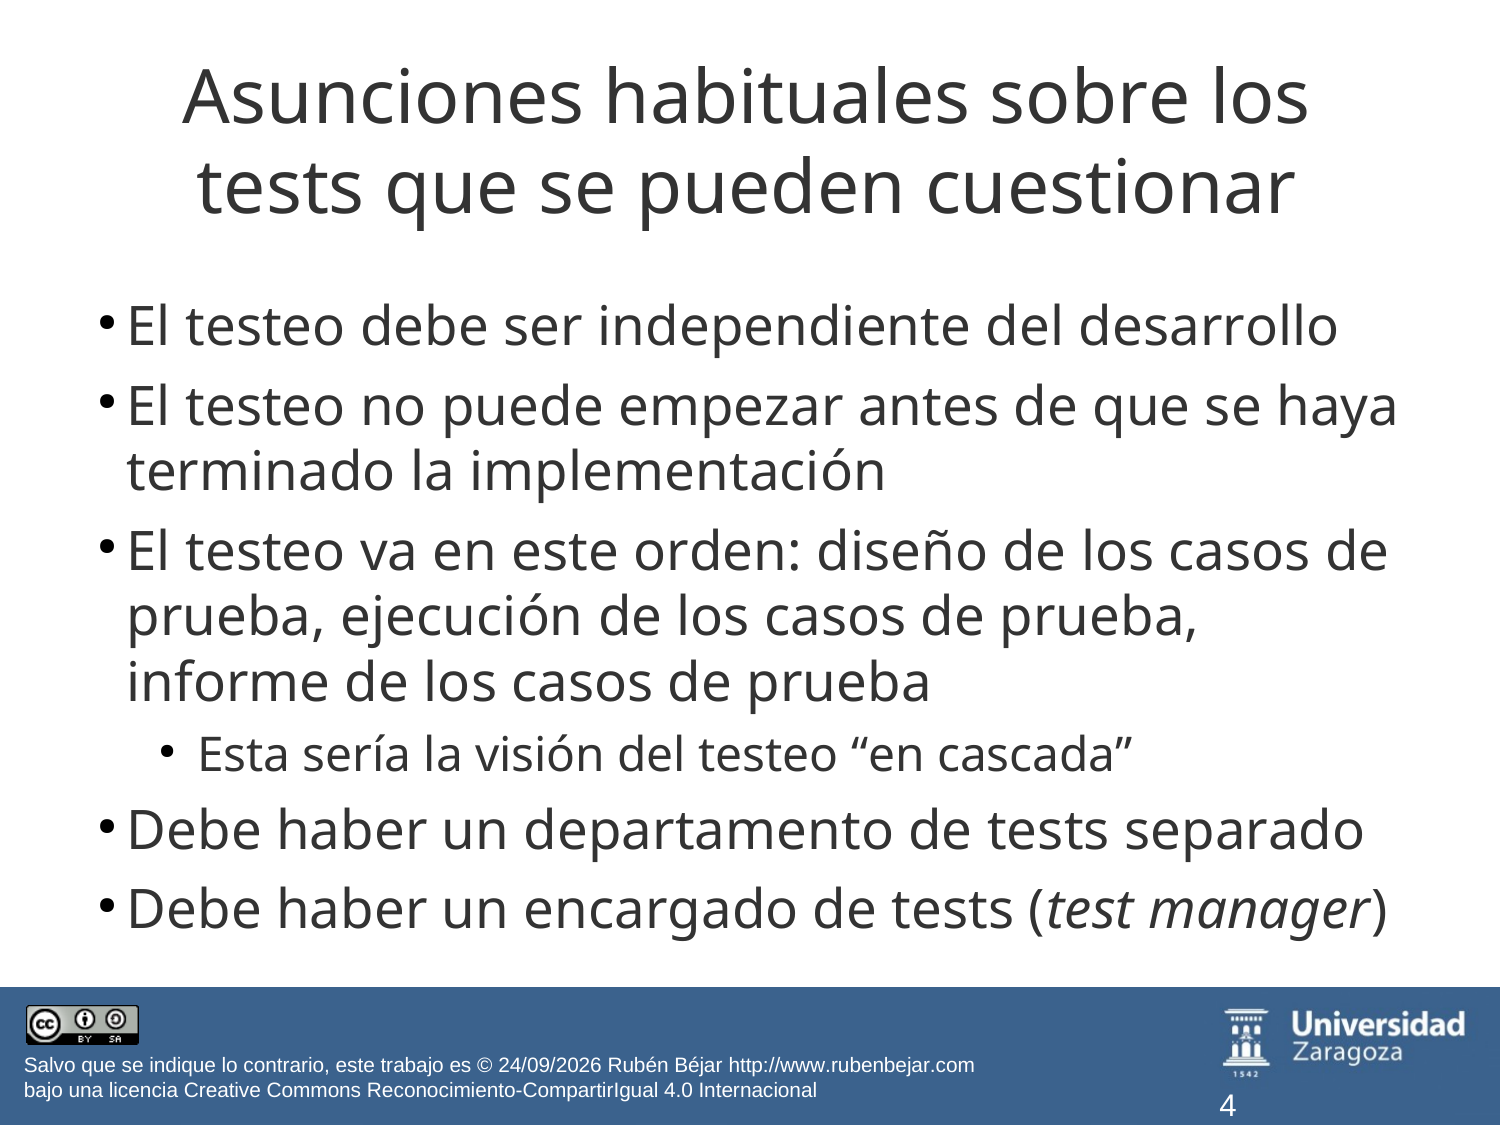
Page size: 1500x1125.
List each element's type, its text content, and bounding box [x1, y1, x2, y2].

title Asunciones habituales sobre los tests que se pueden cuestionar [74, 20, 1420, 257]
list El testeo debe ser independiente del desarrollo El testeo no puede empezar antes de que se haya terminado la implementación El testeo va en este orden: diseño de los casos de prueba, ejecución de los casos de prueba, informe de los casos de prueba Esta sería la visión del testeo “en cascada” Debe haber un departamento de tests separado Debe haber un encargado de tests (test manager) [82, 283, 1418, 957]
picture [0, 987, 1500, 1125]
